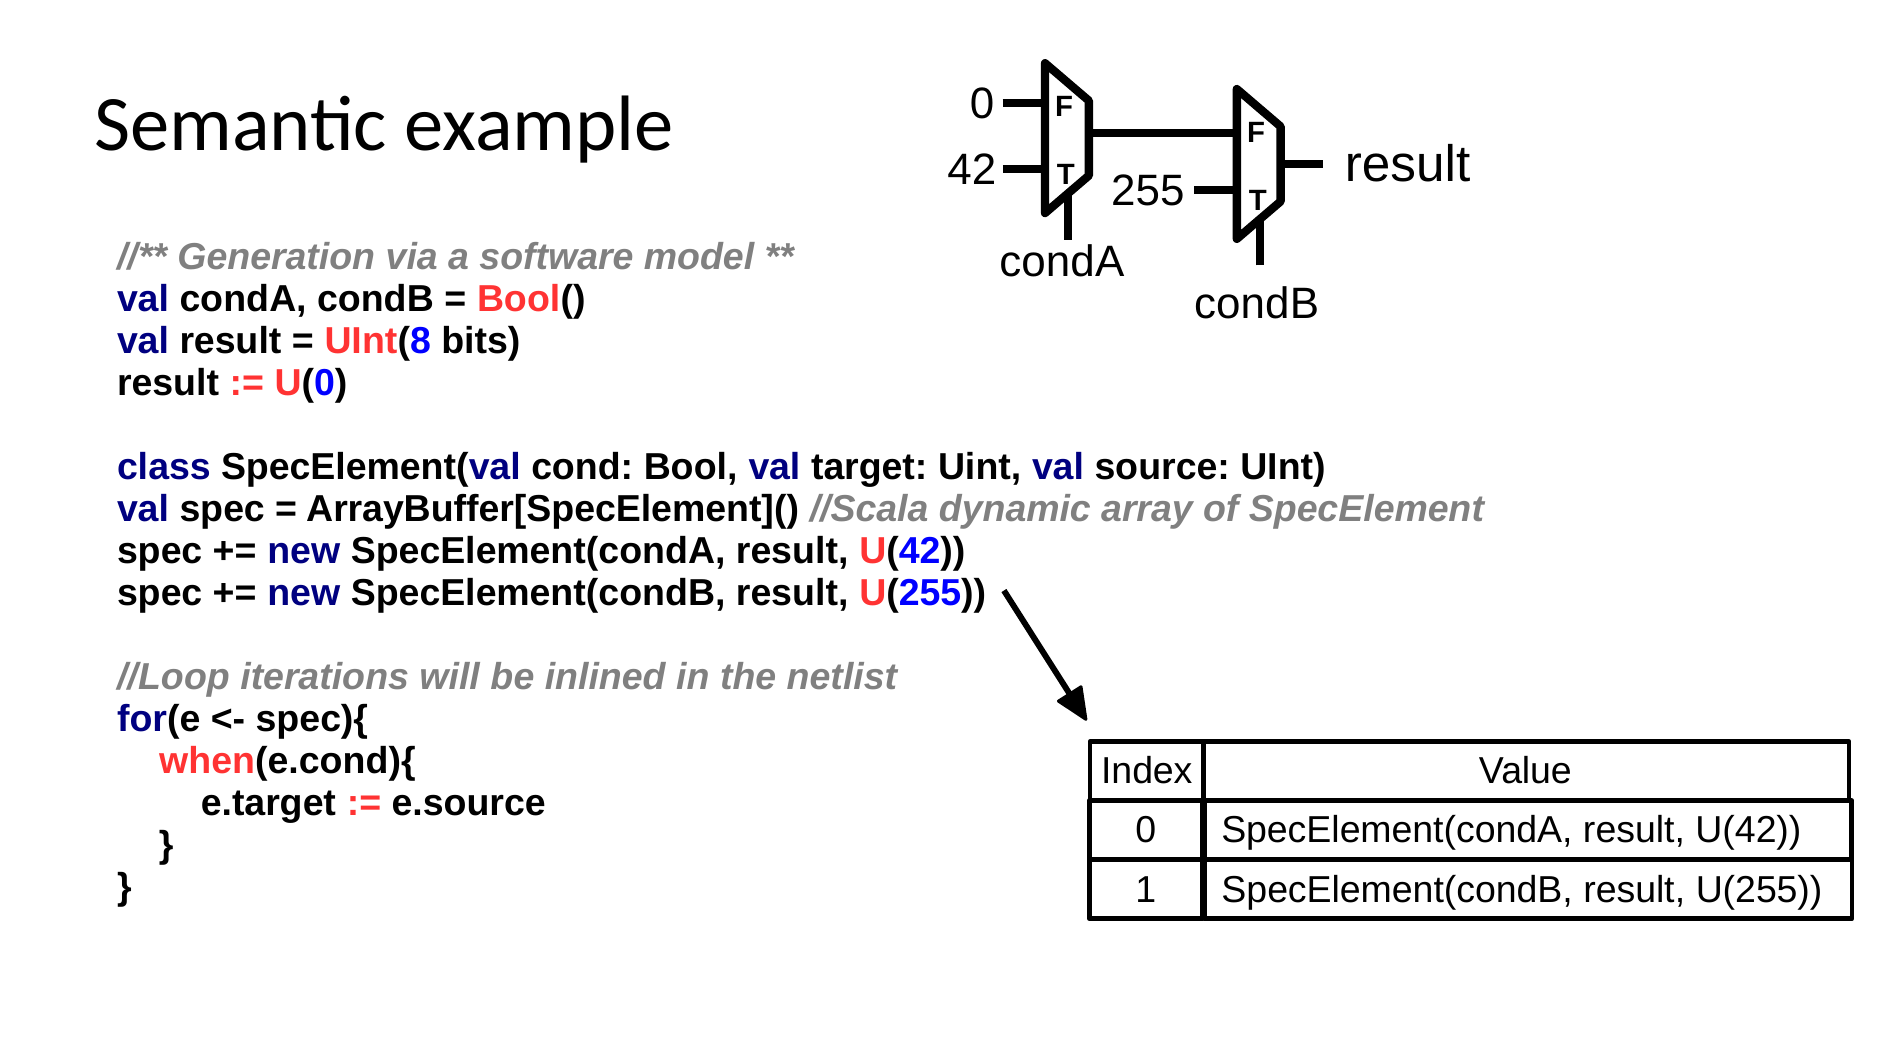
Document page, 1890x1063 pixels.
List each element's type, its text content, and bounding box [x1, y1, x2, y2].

title Semantic example [94, 42, 1796, 220]
picture [1086, 739, 1855, 922]
picture [921, 59, 1497, 228]
text_box //** Generation via a software model ** val condA, condB = Bool() val result = UInt(8 bits) result := U(0) class SpecElement(val cond: Bool, val target: Uint, val source: UInt) val spec = ArrayBuffer[SpecElement]() //Scala dynamic array of SpecElement spec += new SpecElement(condA, result, U(42)) spec += new SpecElement(condB, result, U(255)) //Loop iterations will be inlined in the netlist for(e <- spec){ when(e.cond){ e.target := e.source } } [102, 228, 1512, 1063]
